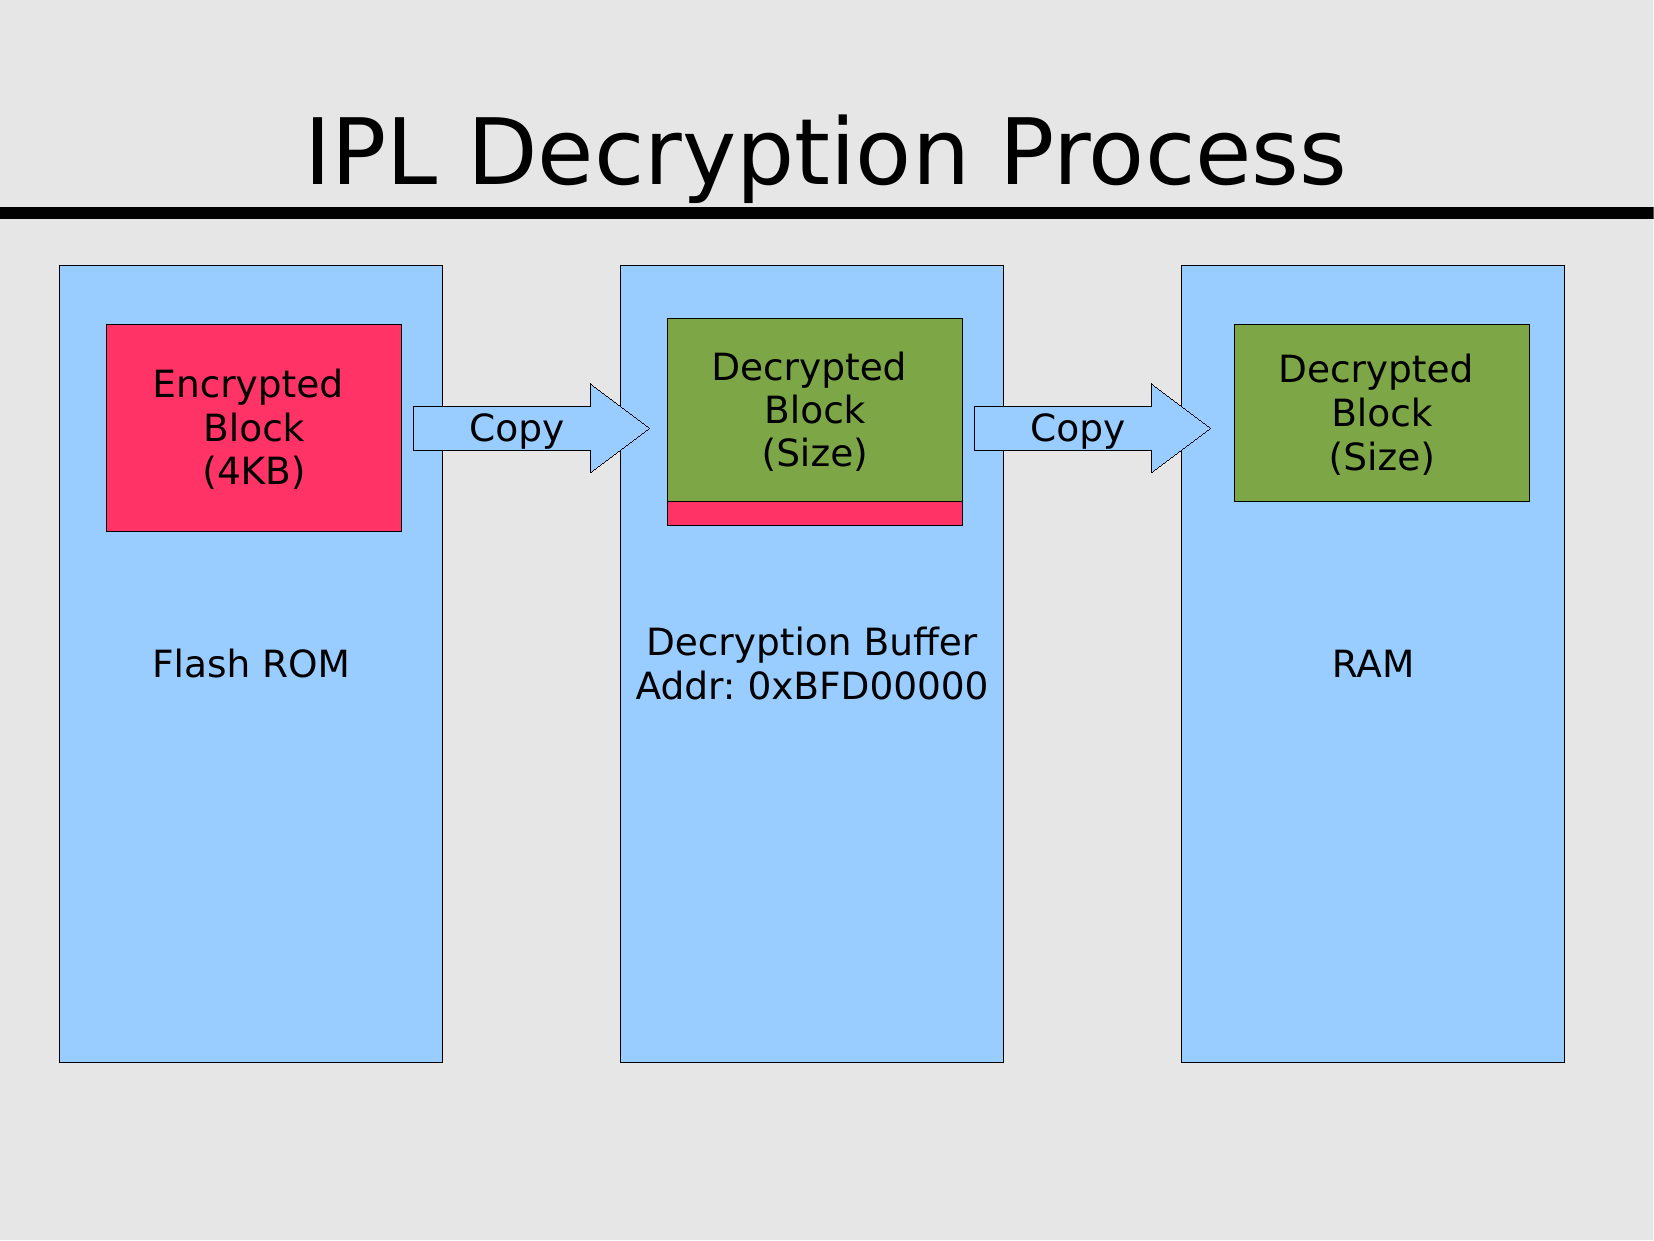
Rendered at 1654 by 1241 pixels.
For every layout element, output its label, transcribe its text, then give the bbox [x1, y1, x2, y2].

text_box Encrypted Block (4KB) [106, 324, 402, 532]
text_box Decryption Buffer Addr: 0xBFD00000 [620, 265, 1004, 1063]
text_box RAM [1181, 265, 1565, 1063]
title IPL Decryption Process [82, 49, 1571, 257]
text_box Flash ROM [59, 265, 443, 1063]
text_box Decrypted Block (Size) [667, 318, 963, 502]
text_box Copy [413, 383, 650, 473]
text_box Copy [974, 383, 1211, 473]
text_box Decrypted Block (Size) [1234, 324, 1530, 502]
text_box Encrypted Block (4KB) [667, 502, 963, 526]
